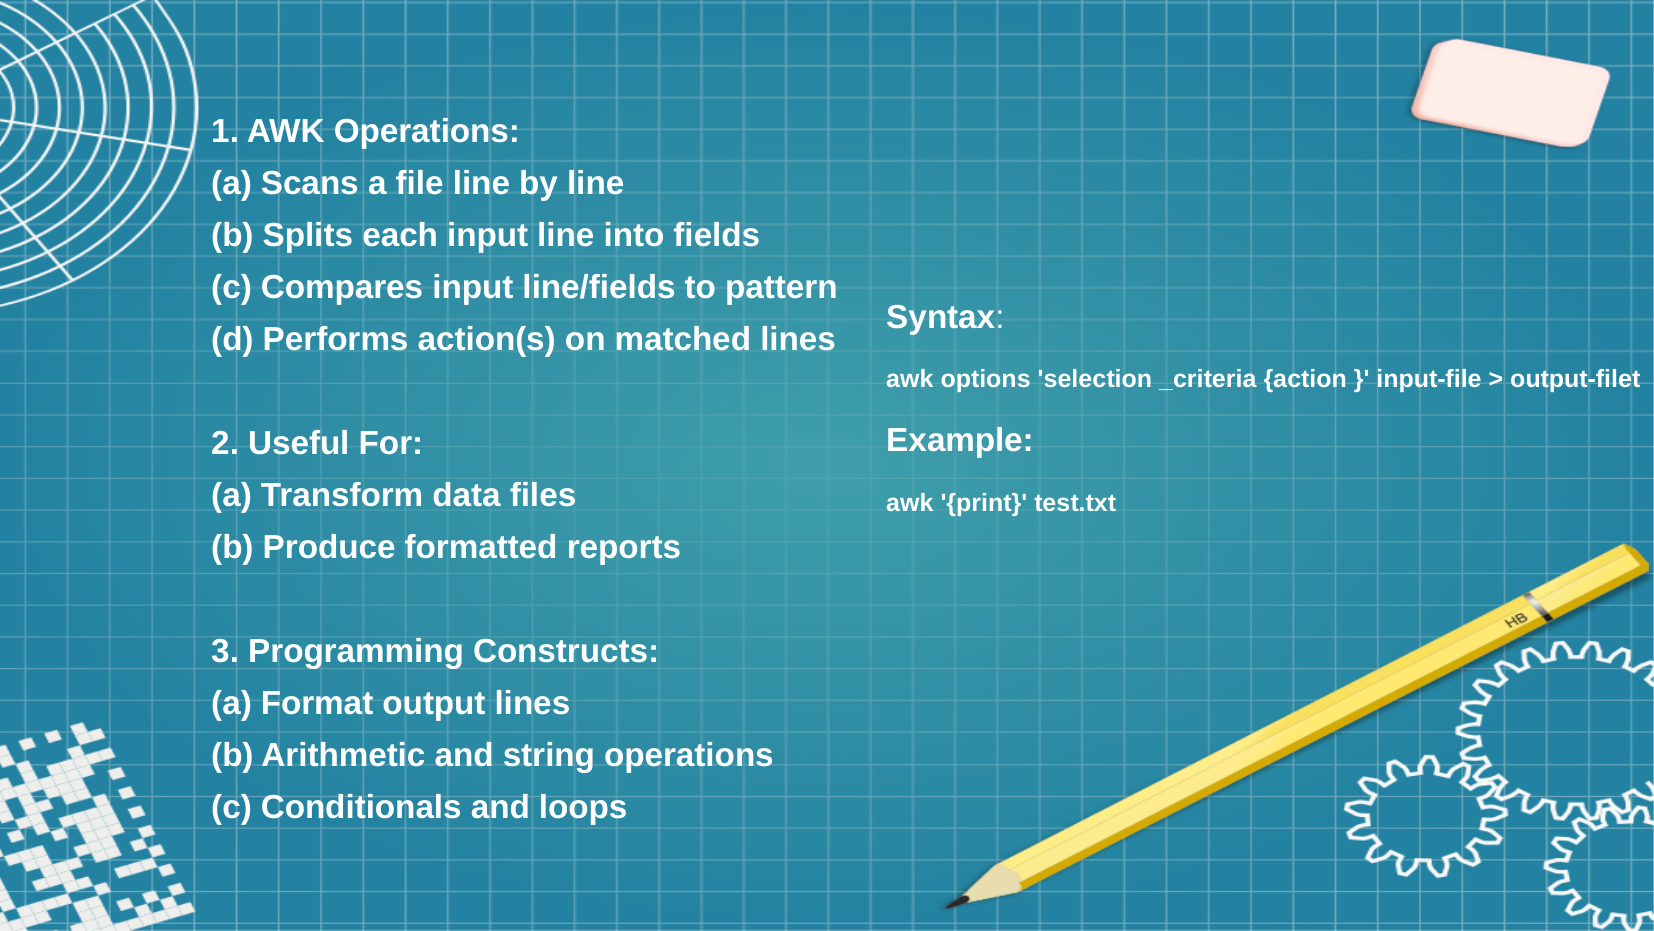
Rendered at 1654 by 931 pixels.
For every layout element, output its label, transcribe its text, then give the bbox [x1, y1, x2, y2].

list Syntax: awk options 'selection _criteria {action }' input-file > output-filet Example: awk '{print}' test.txt [886, 298, 1651, 563]
picture [0, 0, 1654, 931]
list 1. AWK Operations: (a) Scans a file line by line (b) Splits each input line into fields (c) Compares input line/fields to pattern (d) Performs action(s) on matched lines 2. Useful For: (a) Transform data files (b) Produce formatted reports 3. Programming Constructs: (a) Format output lines (b) Arithmetic and string operations (c) Conditionals and loops [211, 112, 938, 842]
